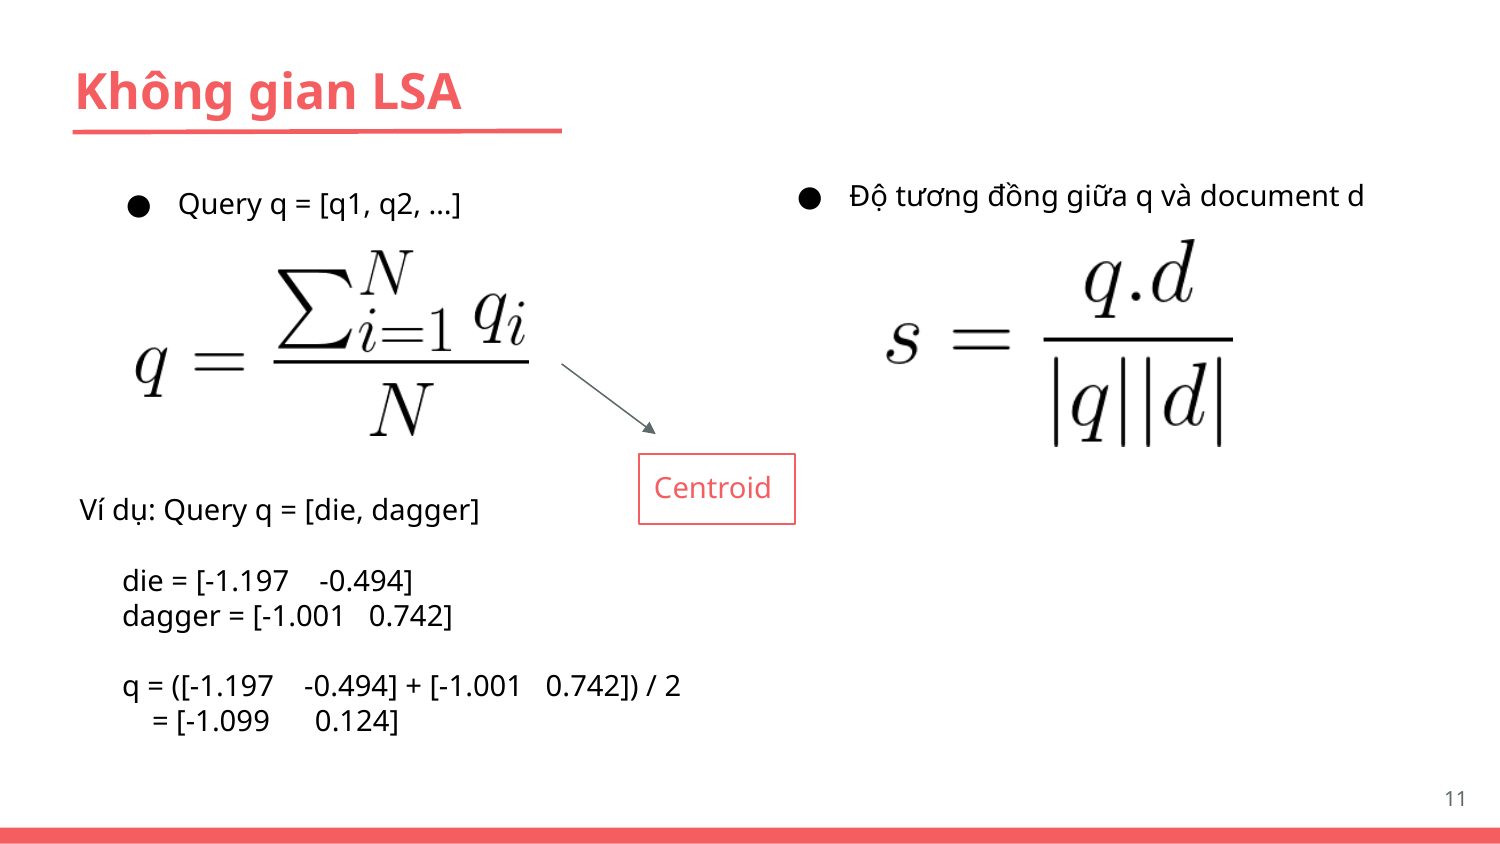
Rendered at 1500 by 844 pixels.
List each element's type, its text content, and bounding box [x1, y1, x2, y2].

text_box Query q = [q1, q2, …] [87, 170, 774, 251]
text_box Centroid [638, 454, 795, 525]
slide_number <number> [1392, 767, 1483, 833]
picture [135, 251, 529, 436]
picture [886, 239, 1233, 447]
text_box Độ tương đồng giữa q và document d [759, 162, 1445, 243]
text_box Ví dụ: Query q = [die, dagger] [64, 475, 750, 556]
text_box Không gian LSA [59, 44, 486, 117]
text_box die = [-1.197 -0.494] dagger = [-1.001 0.742] q = ([-1.197 -0.494] + [-1.001 0.742]) / 2 = [-1.099 0.124] [107, 547, 737, 761]
